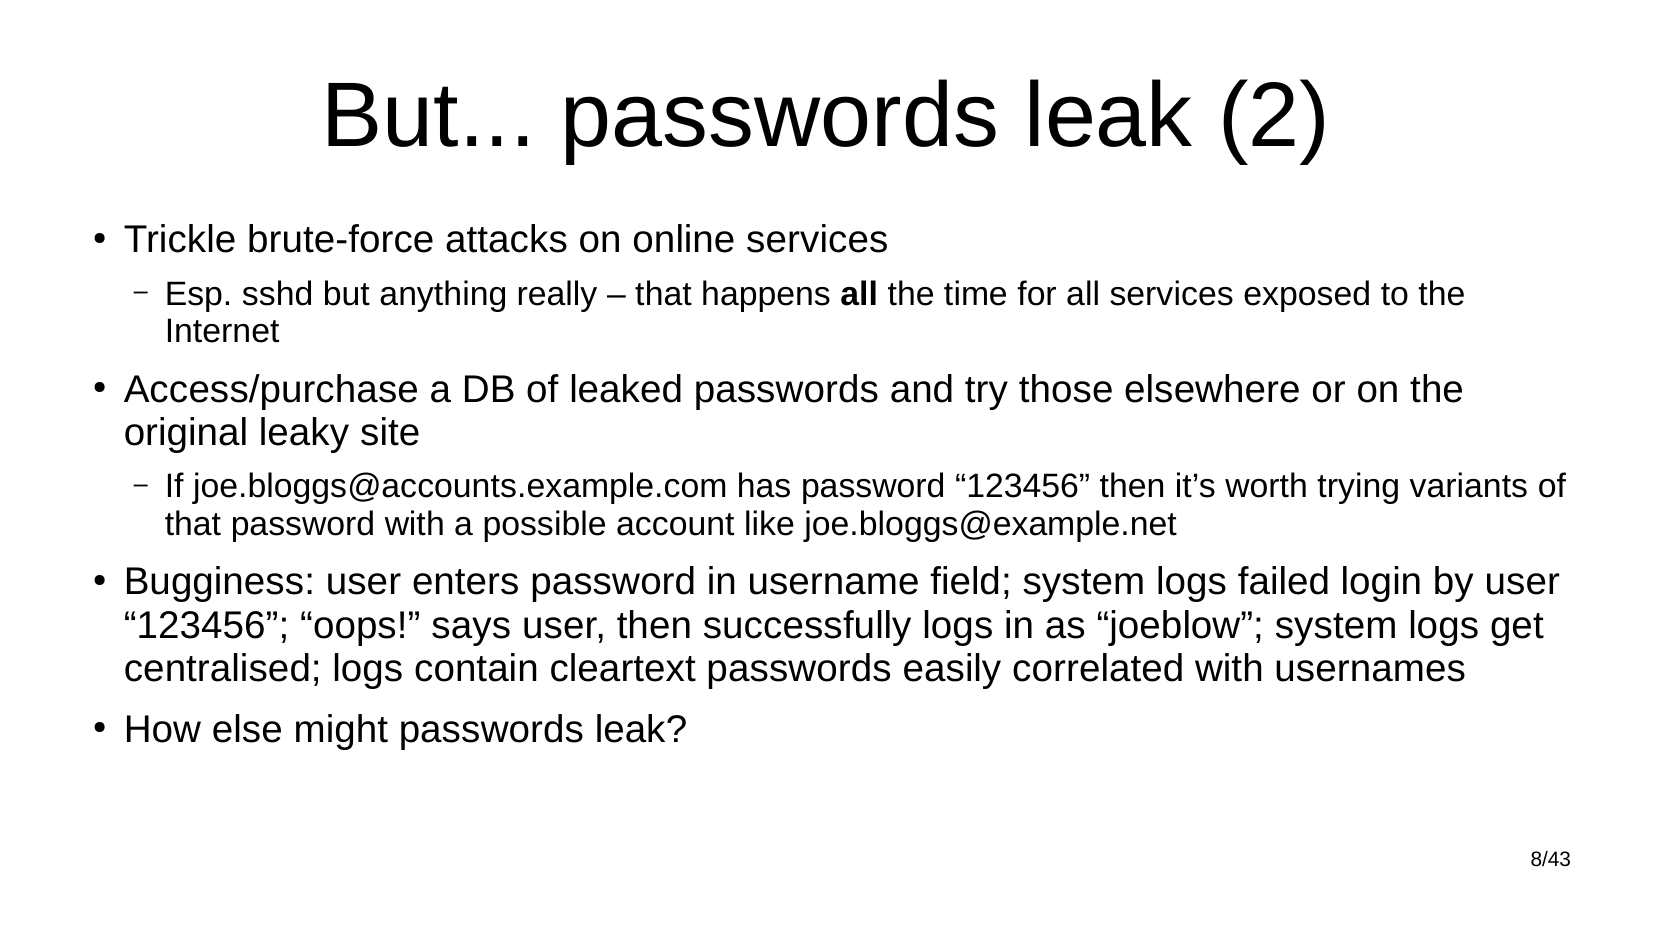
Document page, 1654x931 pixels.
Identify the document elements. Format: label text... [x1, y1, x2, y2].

title But... passwords leak (2) [82, 37, 1571, 193]
list Trickle brute-force attacks on online services Esp. sshd but anything really – that happens all the time for all services exposed to the Internet Access/purchase a DB of leaked passwords and try those elsewhere or on the original leaky site If joe.bloggs@accounts.example.com has password “123456” then it’s worth trying variants of that password with a possible account like joe.bloggs@example.net Bugginess: user enters password in username field; system logs failed login by user “123456”; “oops!” says user, then successfully logs in as “joeblow”; system logs get centralised; logs contain cleartext passwords easily correlated with usernames How else might passwords leak? [82, 217, 1571, 758]
